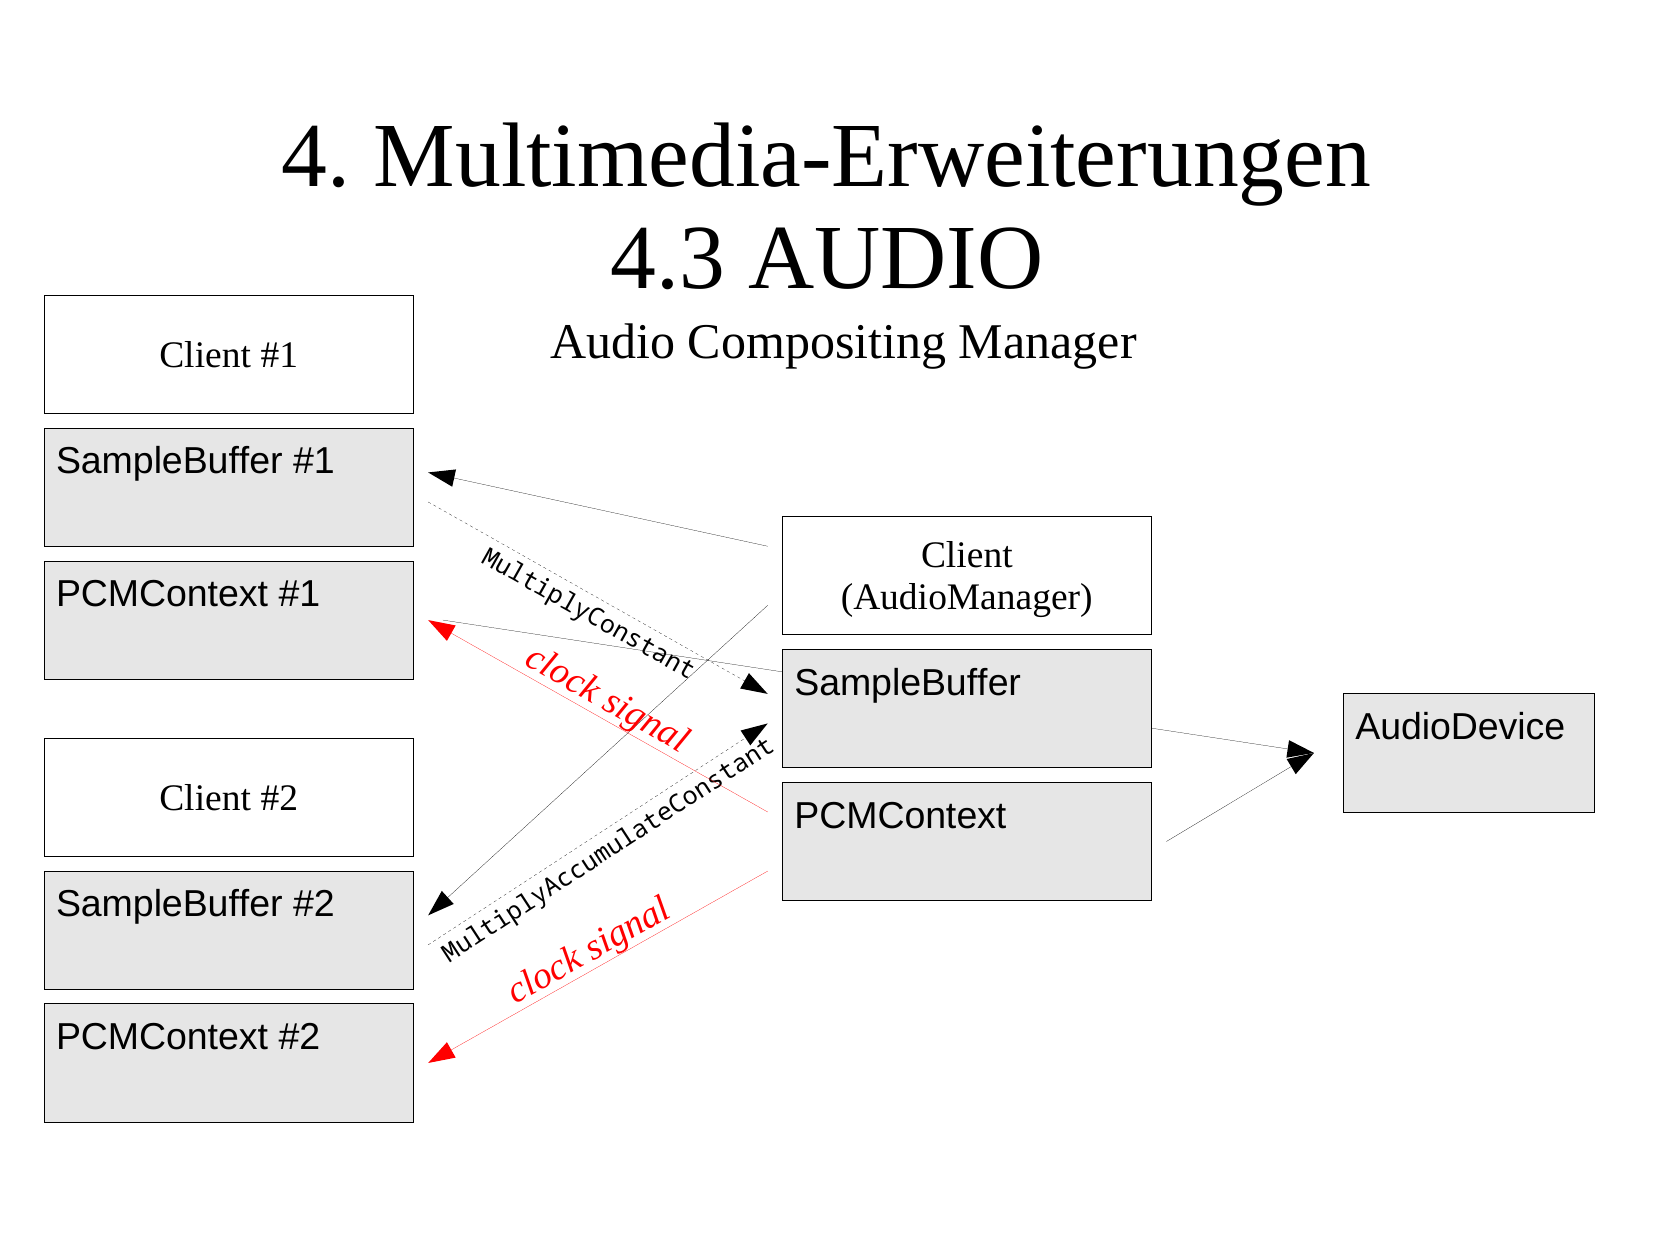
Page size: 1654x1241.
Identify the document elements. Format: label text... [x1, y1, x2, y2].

text_box SampleBuffer [782, 649, 1152, 768]
text_box Client (AudioManager) [782, 516, 1152, 635]
text_box Audio Compositing Manager [550, 313, 1137, 370]
text_box Client #1 [44, 295, 414, 414]
text_box SampleBuffer #1 [44, 428, 414, 547]
text_box SampleBuffer #2 [44, 871, 414, 990]
text_box PCMContext #1 [44, 561, 414, 680]
title 4. Multimedia-Erweiterungen 4.3 AUDIO [121, 102, 1534, 311]
text_box PCMContext #2 [44, 1003, 414, 1123]
text_box PCMContext [782, 782, 1152, 901]
text_box Client #2 [44, 738, 414, 857]
text_box AudioDevice [1343, 693, 1595, 813]
